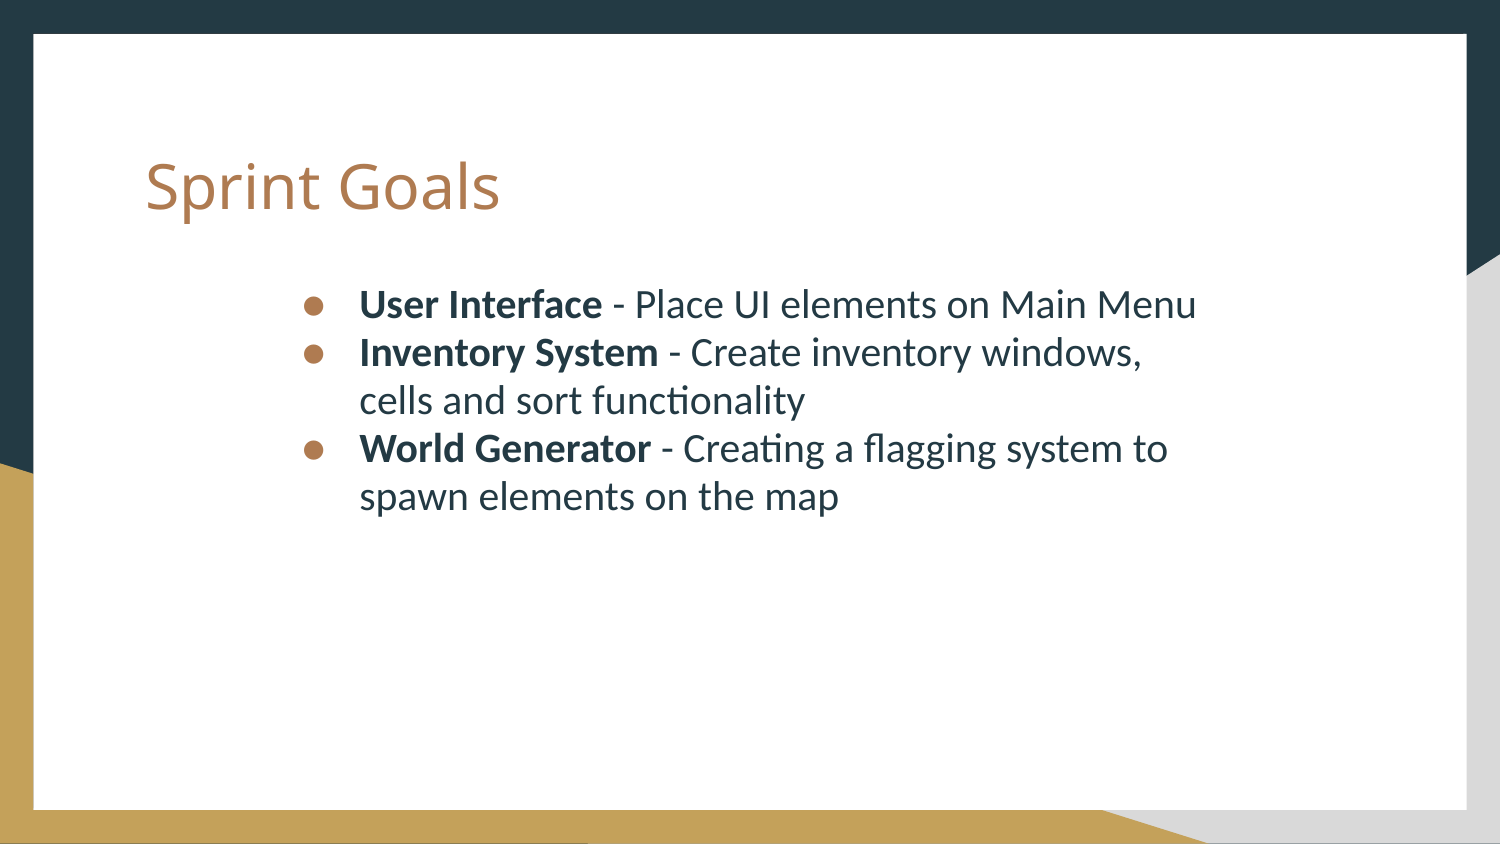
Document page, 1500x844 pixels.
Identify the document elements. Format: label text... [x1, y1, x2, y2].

title Sprint Goals [130, 76, 794, 294]
list User Interface - Place UI elements on Main Menu Inventory System - Create inventory windows, cells and sort functionality World Generator - Creating a flagging system to spawn elements on the map [269, 265, 1231, 727]
